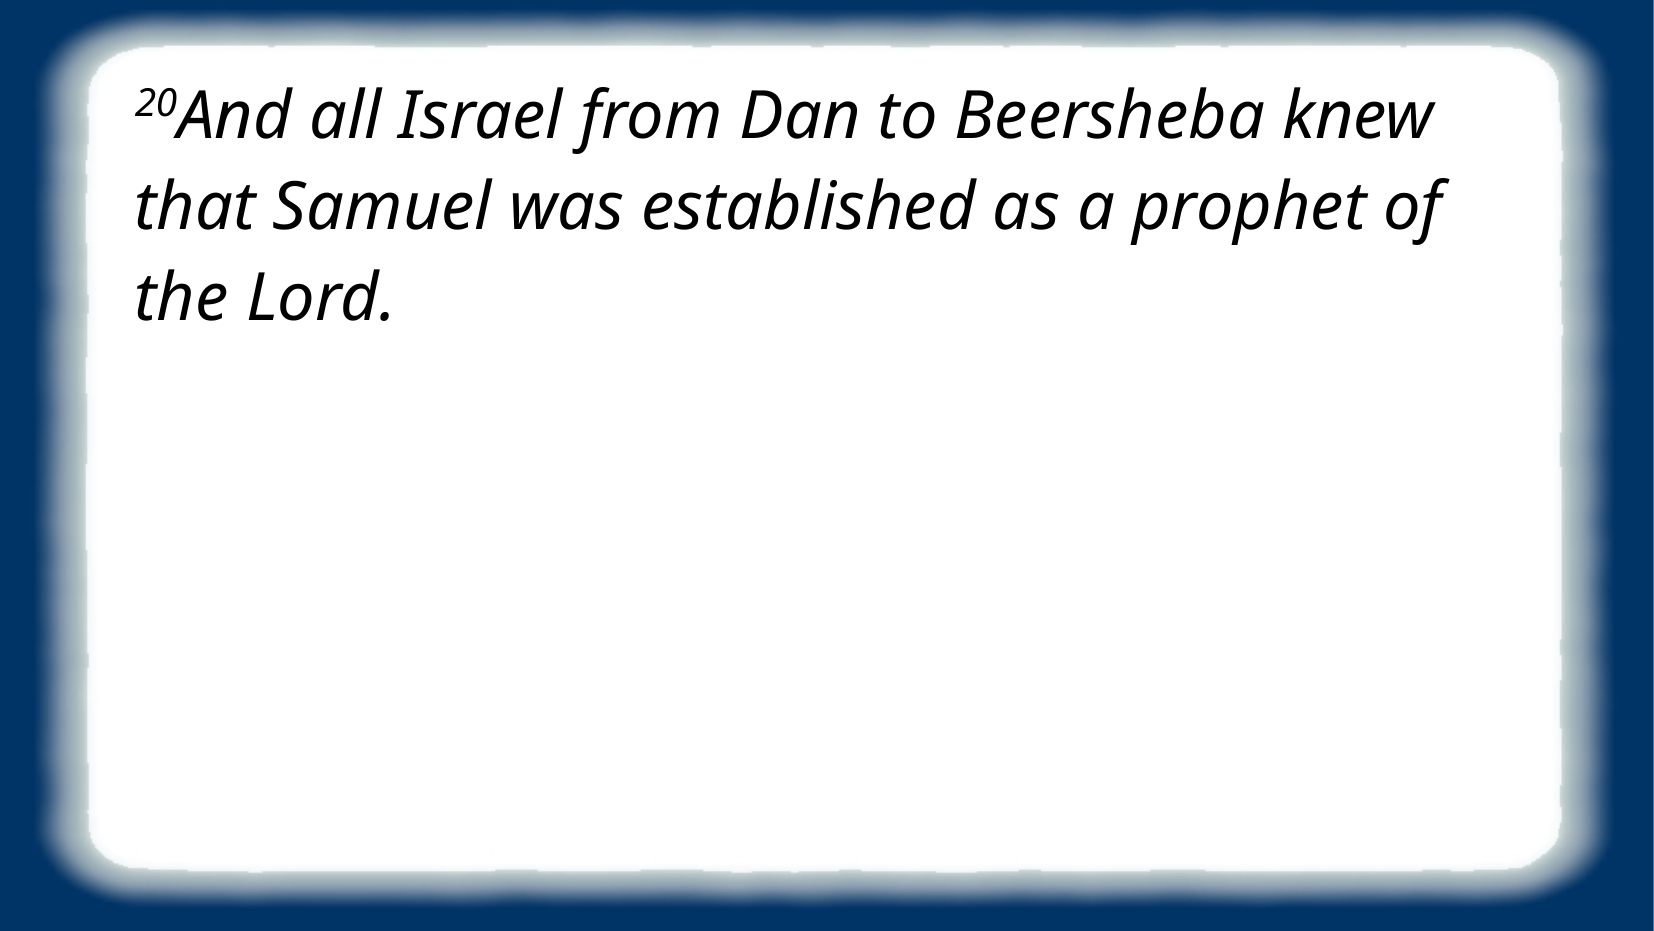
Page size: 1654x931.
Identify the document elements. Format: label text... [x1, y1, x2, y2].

picture [0, 0, 1654, 931]
text_box 20And all Israel from Dan to Beersheba knew that Samuel was established as a prophet of the Lord. [120, 60, 1531, 342]
